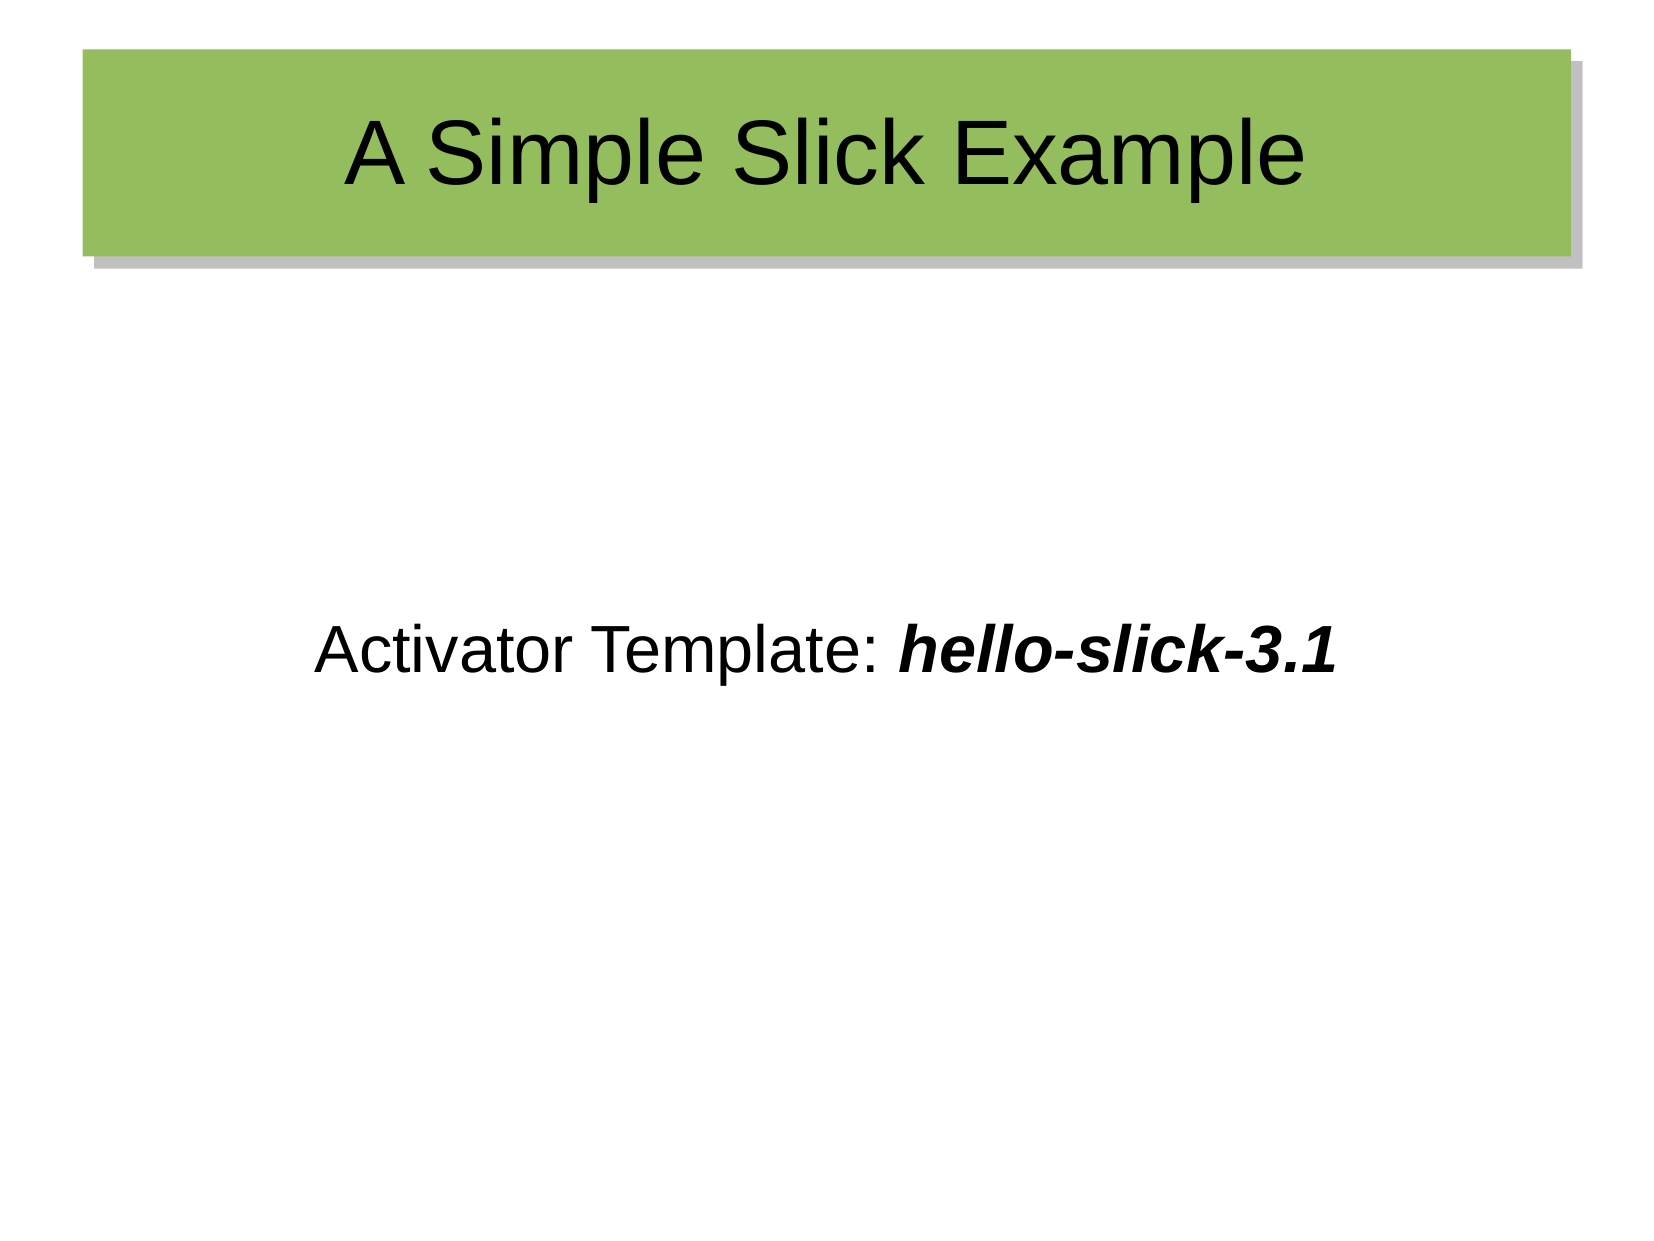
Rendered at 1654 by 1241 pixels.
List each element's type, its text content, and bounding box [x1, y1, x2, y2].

title A Simple Slick Example [82, 49, 1571, 257]
subtitle Activator Template: hello-slick-3.1 [82, 290, 1571, 1010]
